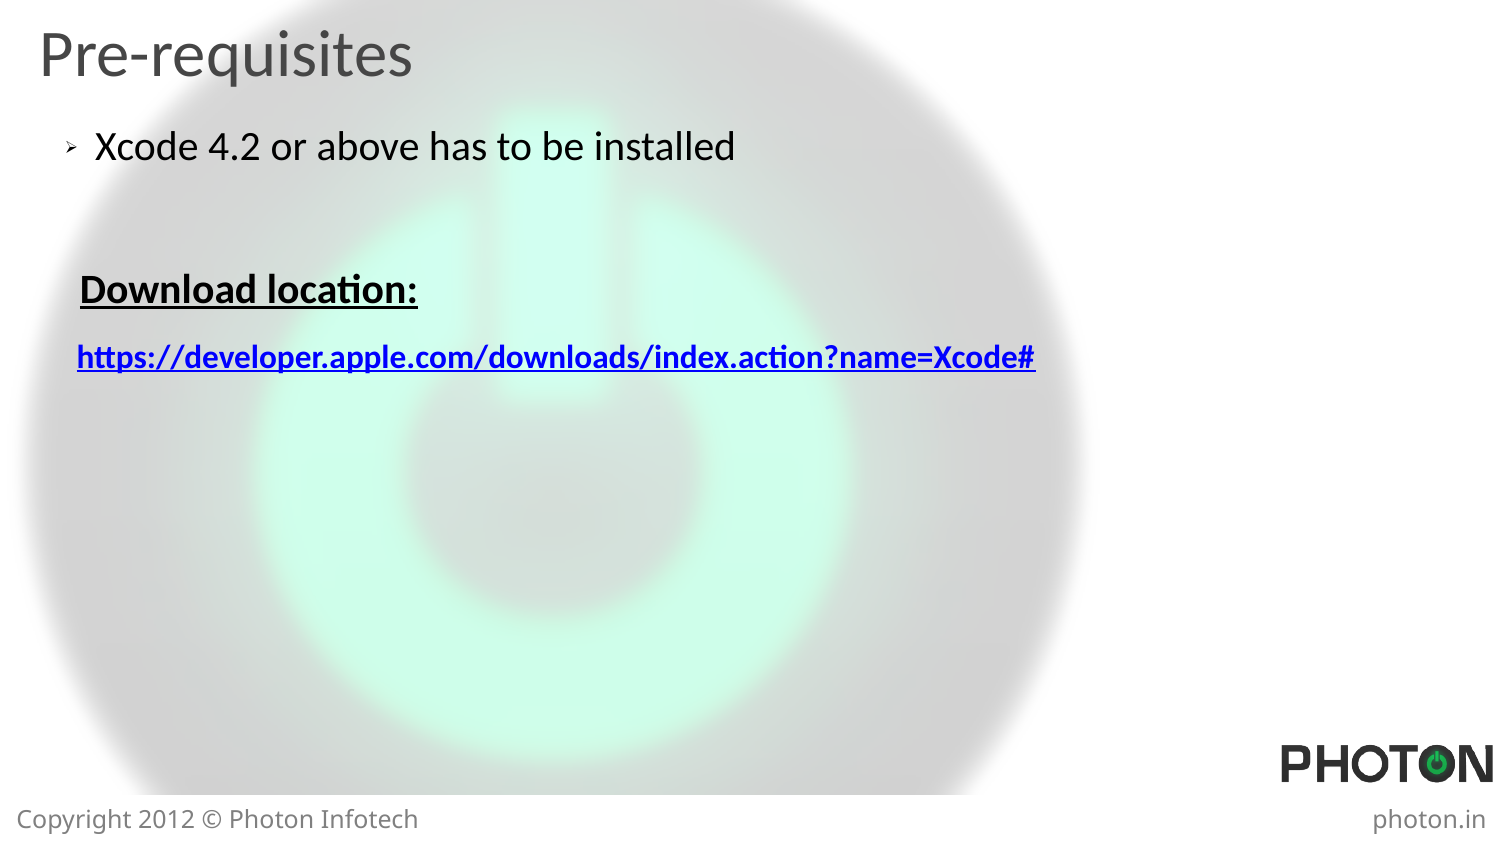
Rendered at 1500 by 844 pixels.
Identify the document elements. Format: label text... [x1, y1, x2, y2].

picture [1275, 741, 1497, 786]
list Xcode 4.2 or above has to be installed Download location: https://developer.apple.com/downloads/index.action?name=Xcode# [50, 122, 1438, 747]
picture [0, 0, 1110, 795]
title Pre-requisites [24, 0, 1463, 122]
